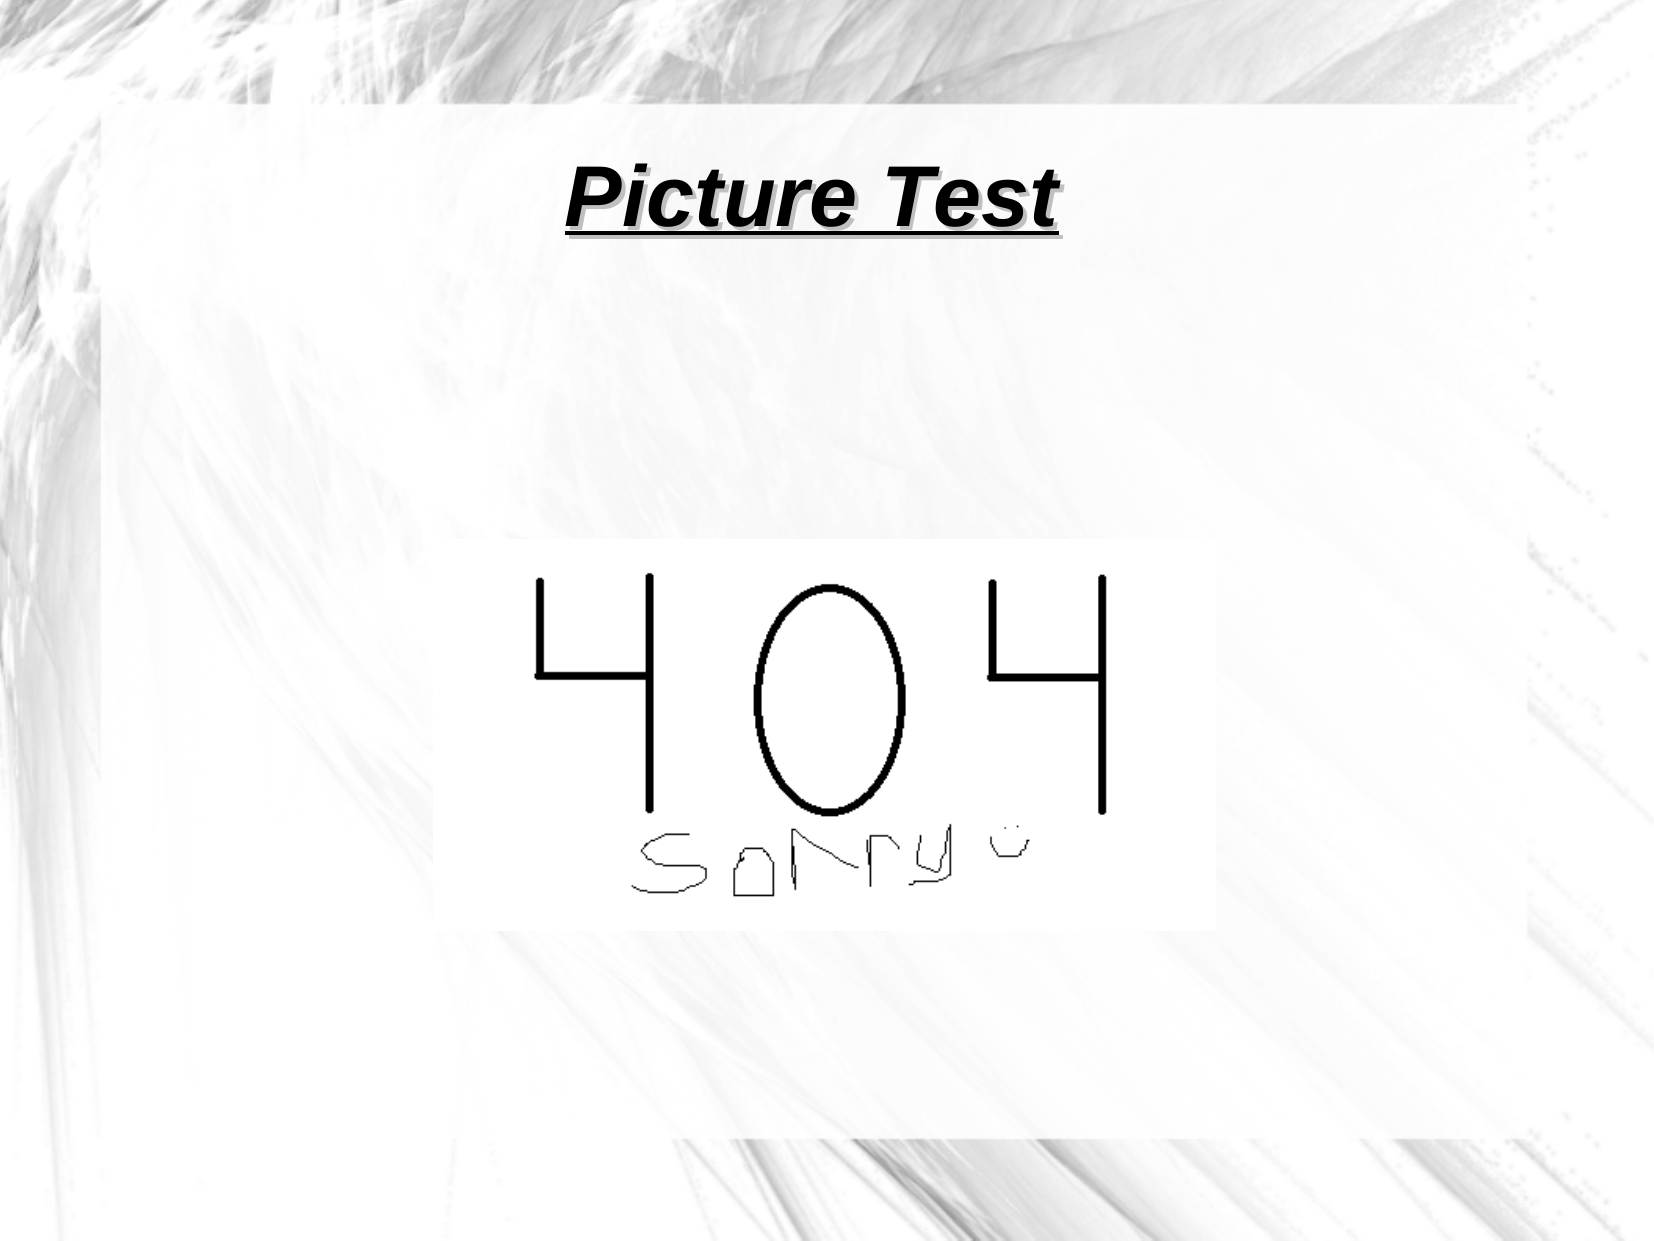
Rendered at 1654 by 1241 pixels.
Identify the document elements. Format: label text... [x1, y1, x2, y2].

title Picture Test [118, 112, 1506, 281]
picture [0, 0, 1654, 1241]
